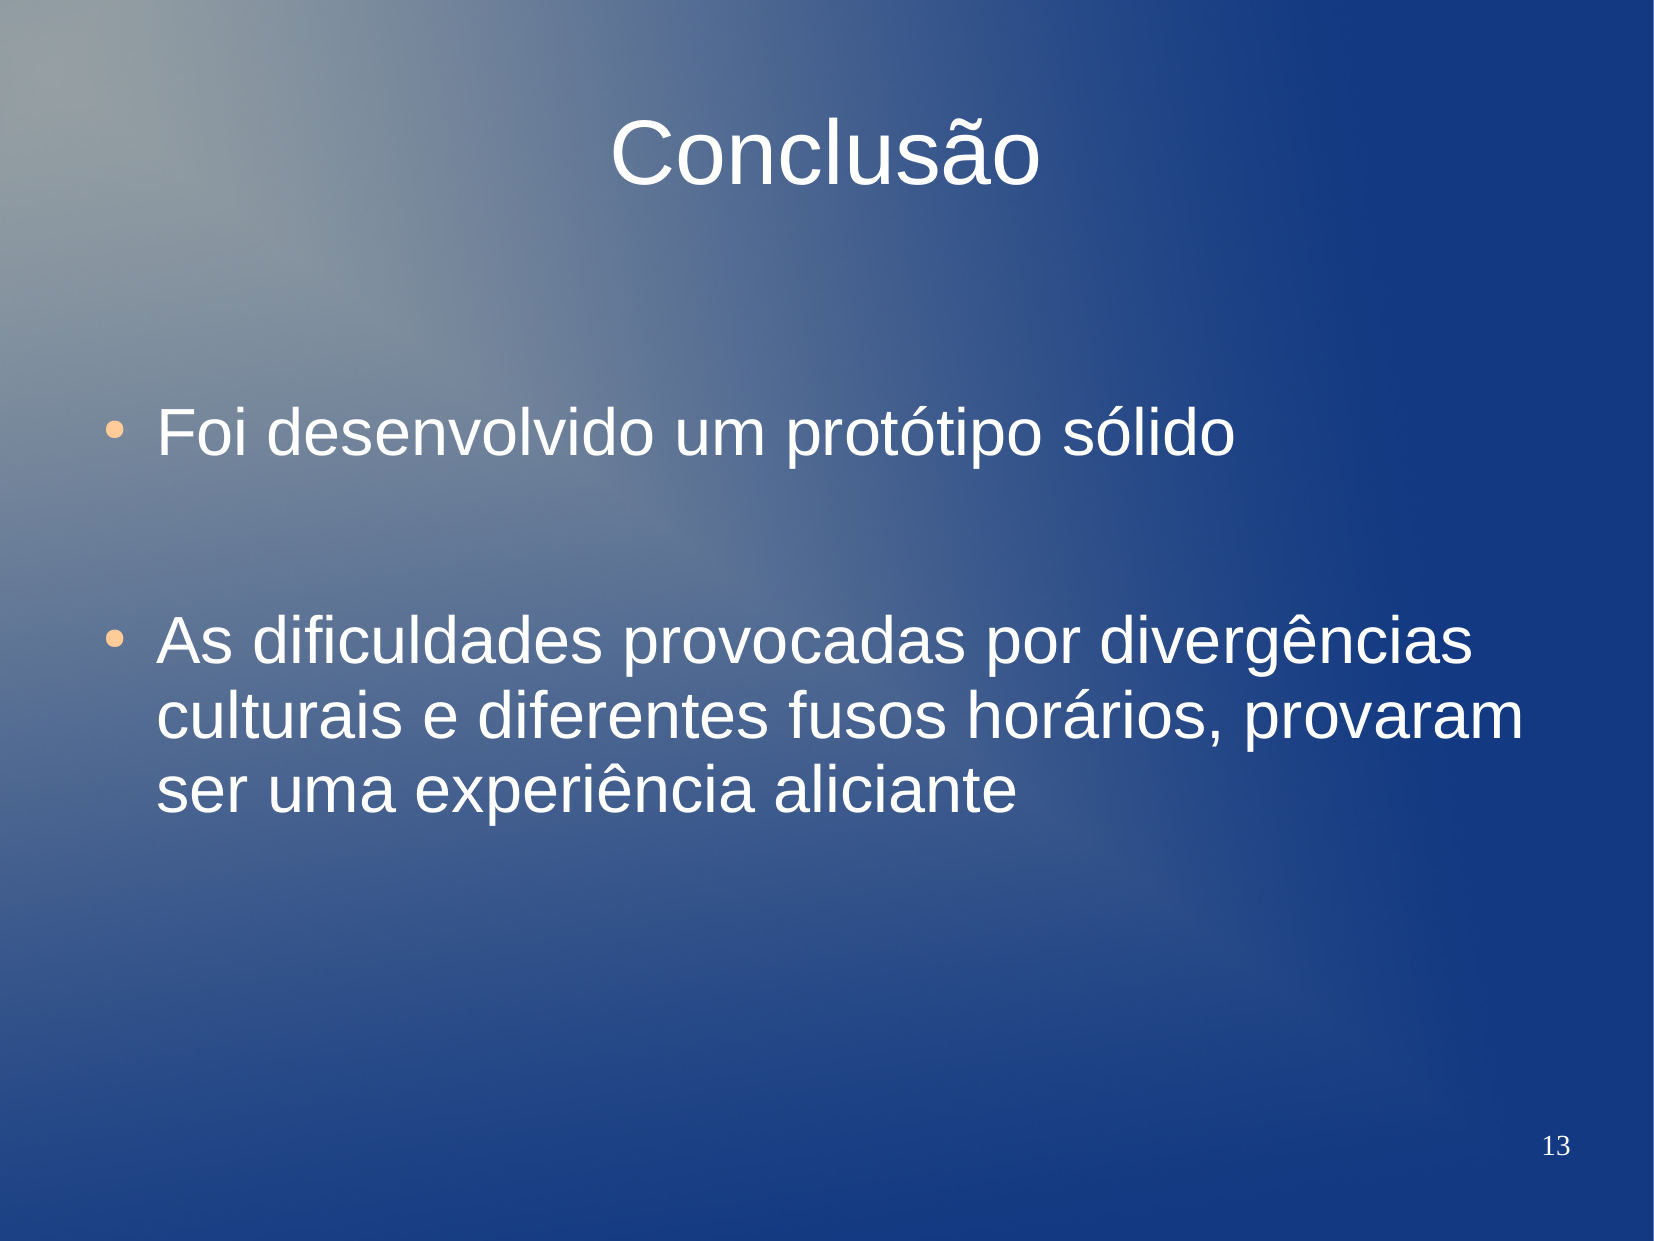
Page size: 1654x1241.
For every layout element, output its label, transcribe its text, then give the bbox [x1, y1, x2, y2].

list Foi desenvolvido um protótipo sólido As dificuldades provocadas por divergências culturais e diferentes fusos horários, provaram ser uma experiência aliciante [85, 290, 1574, 1109]
title Conclusão [82, 49, 1571, 257]
picture [0, 0, 1654, 1241]
